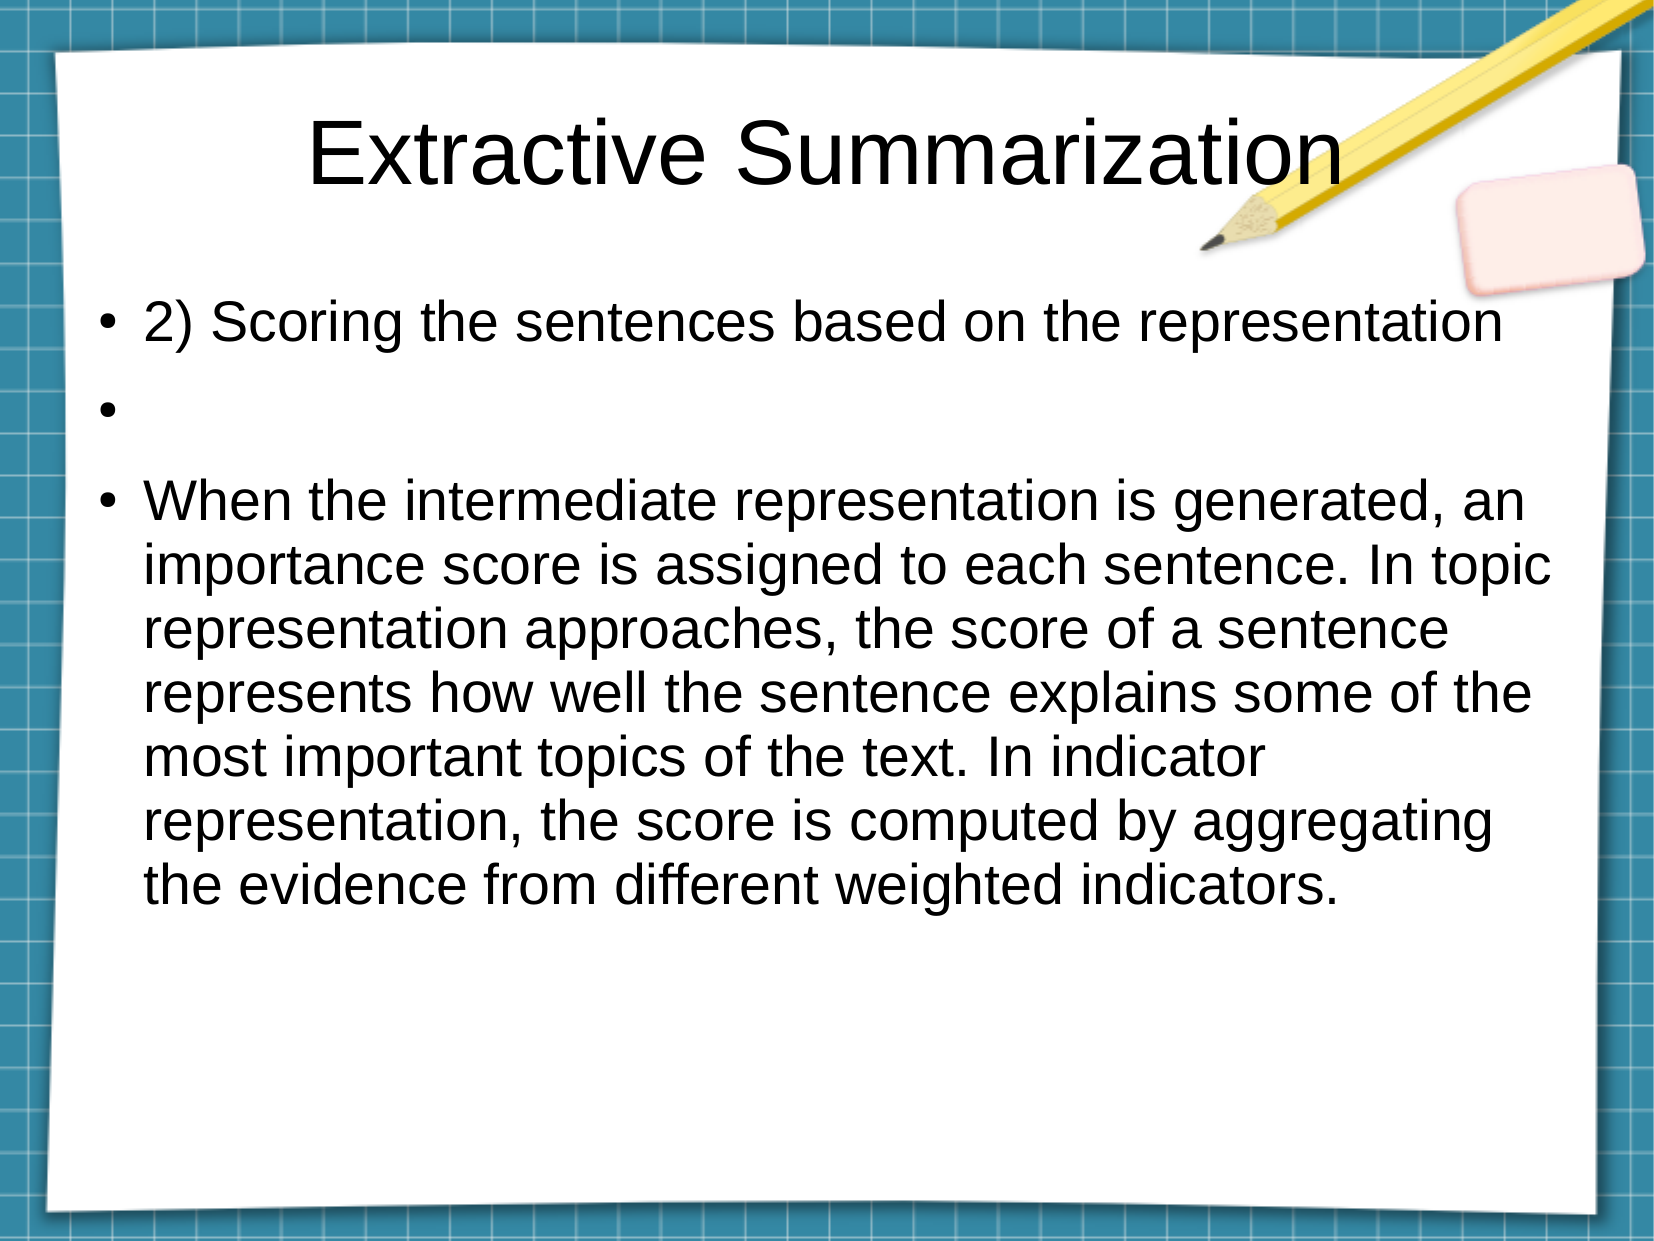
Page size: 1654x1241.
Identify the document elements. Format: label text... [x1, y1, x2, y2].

title Extractive Summarization [82, 49, 1571, 257]
list 2) Scoring the sentences based on the representation When the intermediate representation is generated, an importance score is assigned to each sentence. In topic representation approaches, the score of a sentence represents how well the sentence explains some of the most important topics of the text. In indicator representation, the score is computed by aggregating the evidence from different weighted indicators. [82, 290, 1571, 1010]
picture [0, 0, 1654, 1241]
